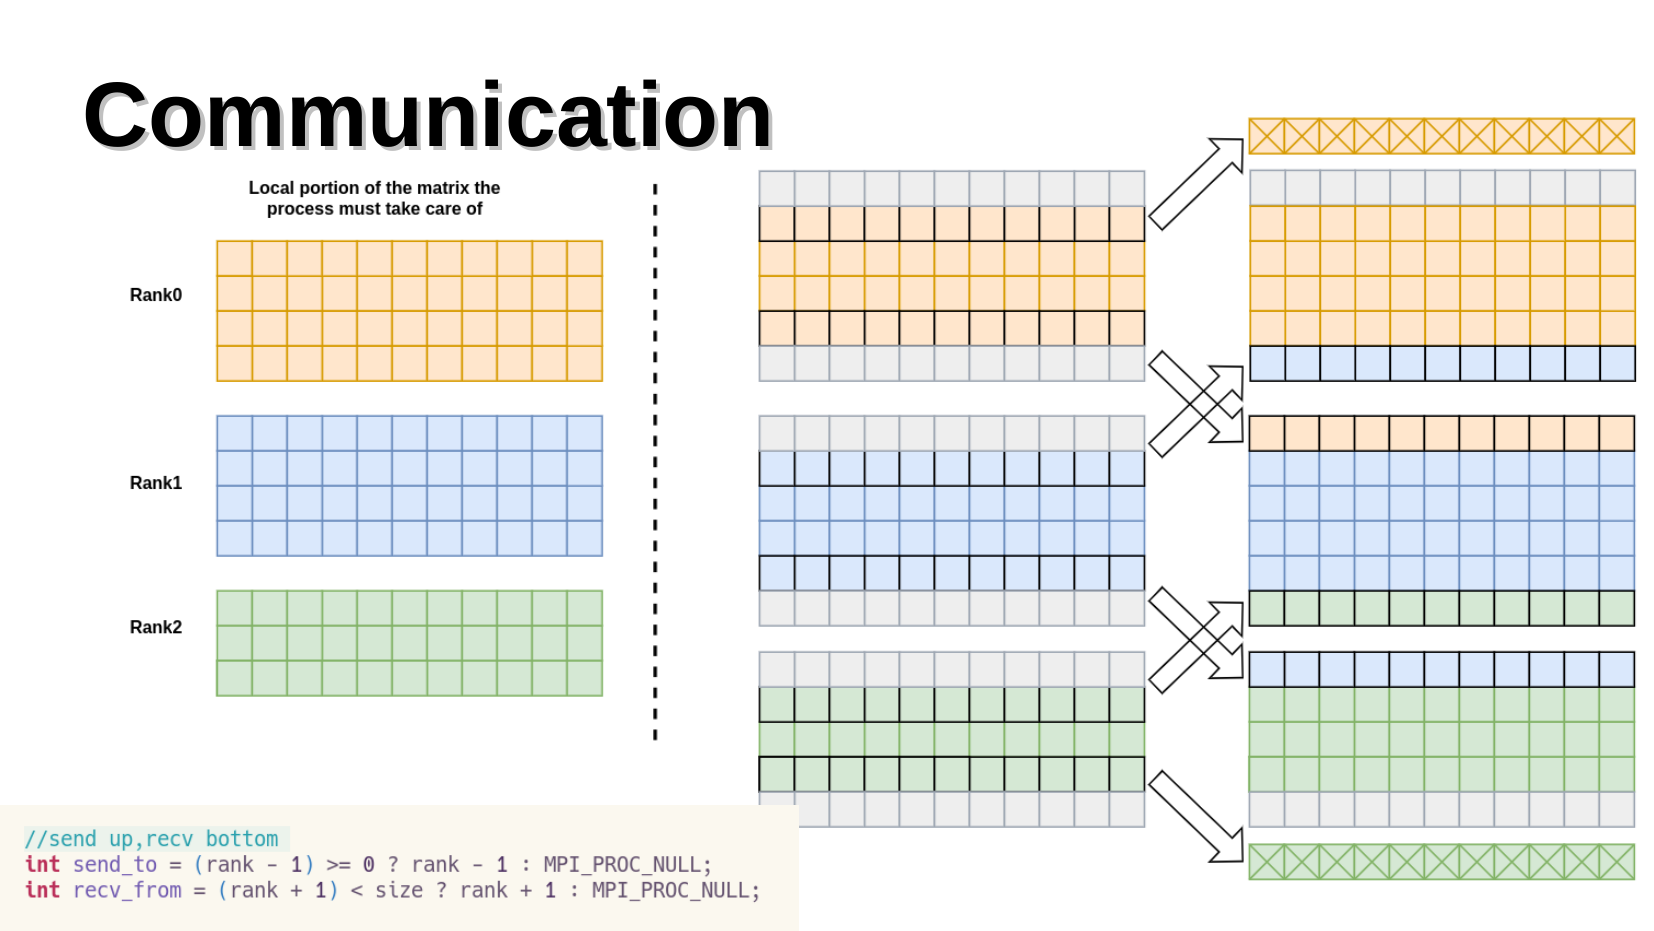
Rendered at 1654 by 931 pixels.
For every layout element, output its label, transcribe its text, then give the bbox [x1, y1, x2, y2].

picture [0, 112, 1646, 931]
title Communication [82, 37, 1571, 193]
chart [722, 412, 931, 441]
